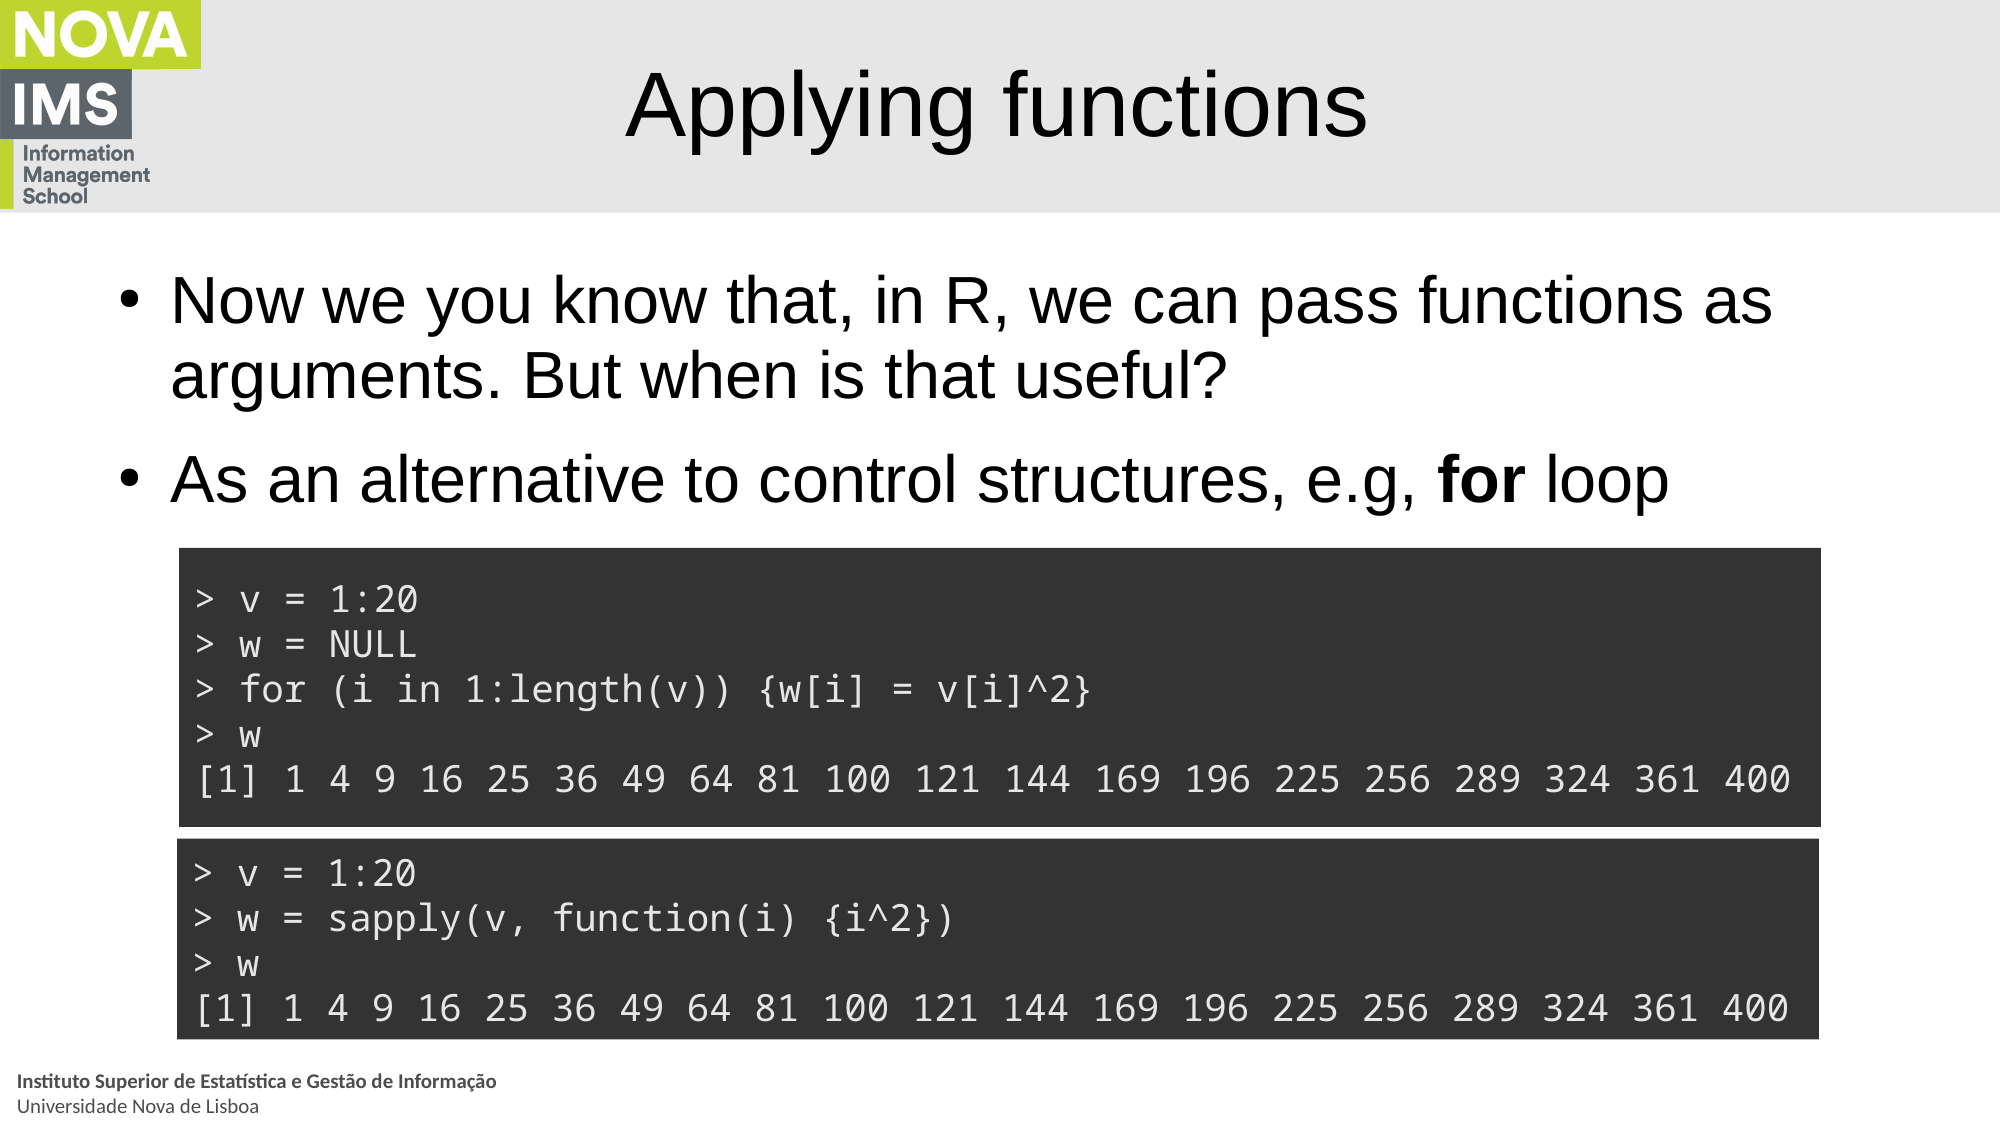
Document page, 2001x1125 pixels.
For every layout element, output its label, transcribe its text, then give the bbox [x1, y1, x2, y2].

list Now we you know that, in R, we can pass functions as arguments. But when is that useful? As an alternative to control structures, e.g, for loop [99, 263, 1900, 916]
text_box > v = 1:20 > w = sapply(v, function(i) {i^2}) > w [1] 1 4 9 16 25 36 49 64 81 100 121 144 169 196 225 256 289 324 361 400 [177, 838, 1819, 1040]
title Applying functions [94, 19, 1902, 189]
picture [0, 0, 201, 209]
text_box > v = 1:20 > w = NULL > for (i in 1:length(v)) {w[i] = v[i]^2} > w [1] 1 4 9 16 25 36 49 64 81 100 121 144 169 196 225 256 289 324 361 400 [179, 547, 1821, 827]
